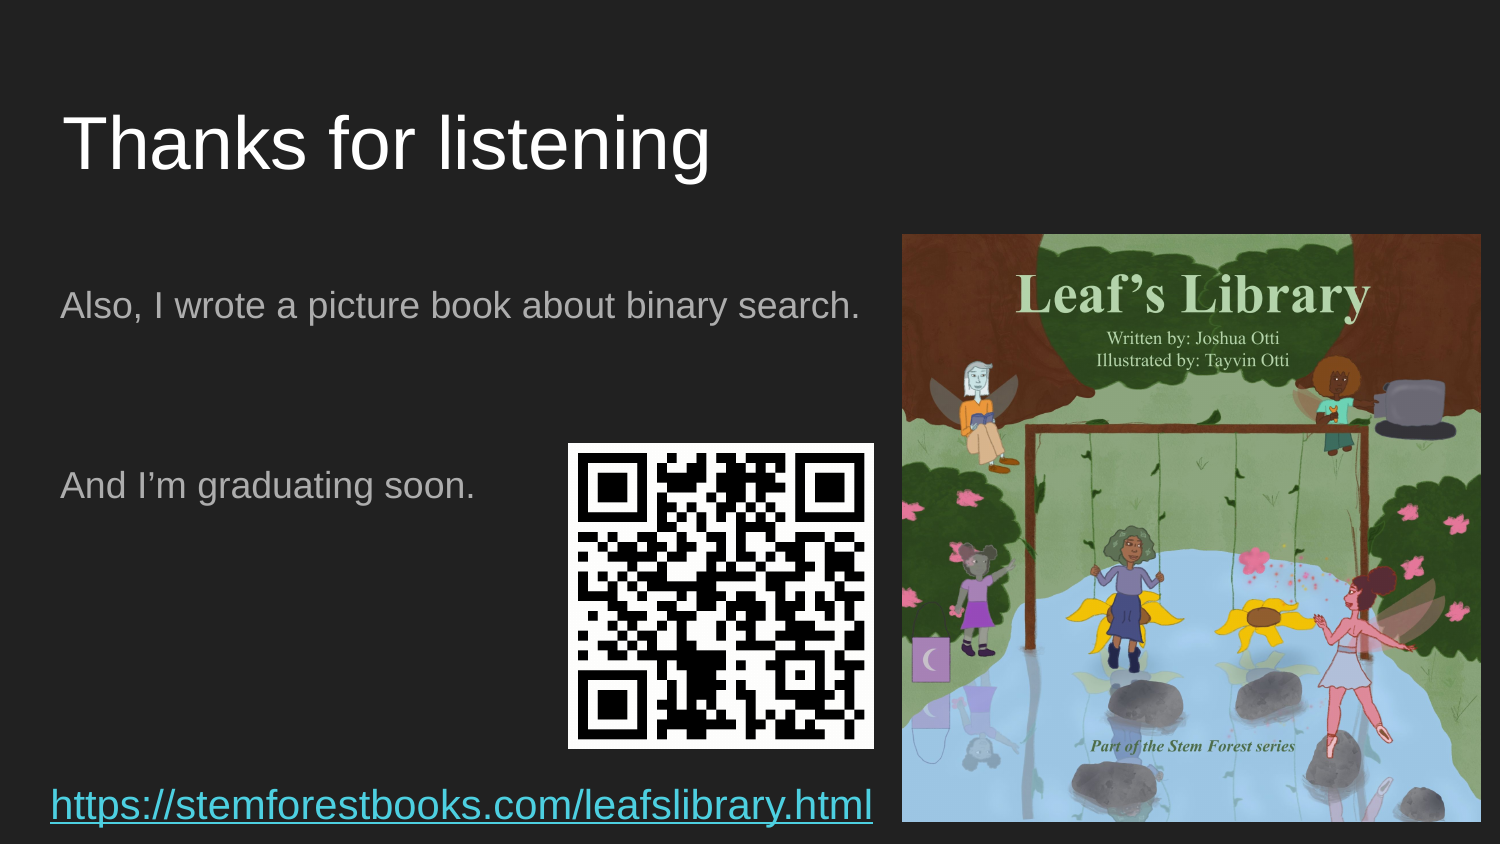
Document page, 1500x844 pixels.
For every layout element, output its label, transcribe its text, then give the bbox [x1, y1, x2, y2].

picture [568, 443, 874, 749]
picture [902, 234, 1481, 822]
title Thanks for listening [44, 70, 731, 209]
text_box https://stemforestbooks.com/leafslibrary.html [23, 755, 889, 843]
text_box Also, I wrote a picture book about binary search. And I’m graduating soon. [44, 265, 882, 528]
